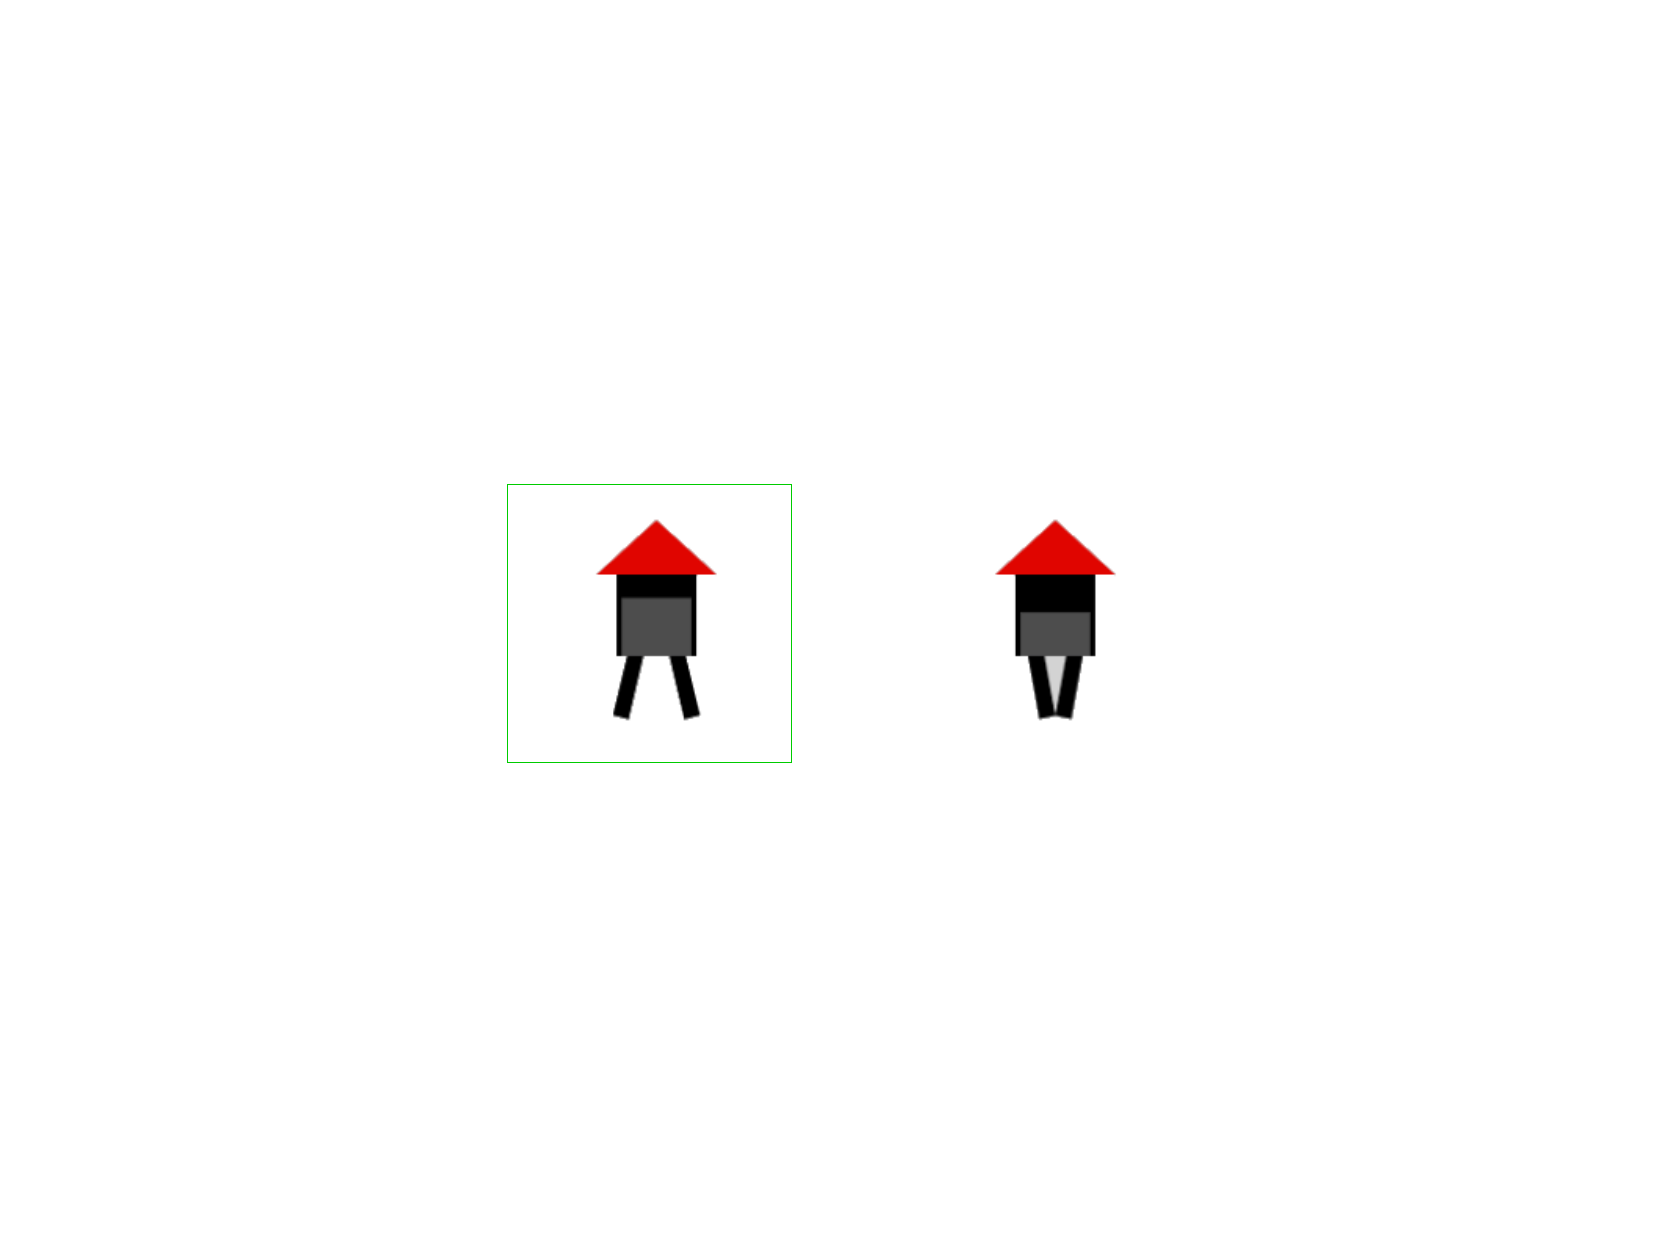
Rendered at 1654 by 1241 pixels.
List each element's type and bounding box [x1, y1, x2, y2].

picture [540, 451, 1127, 799]
picture [540, 485, 791, 762]
